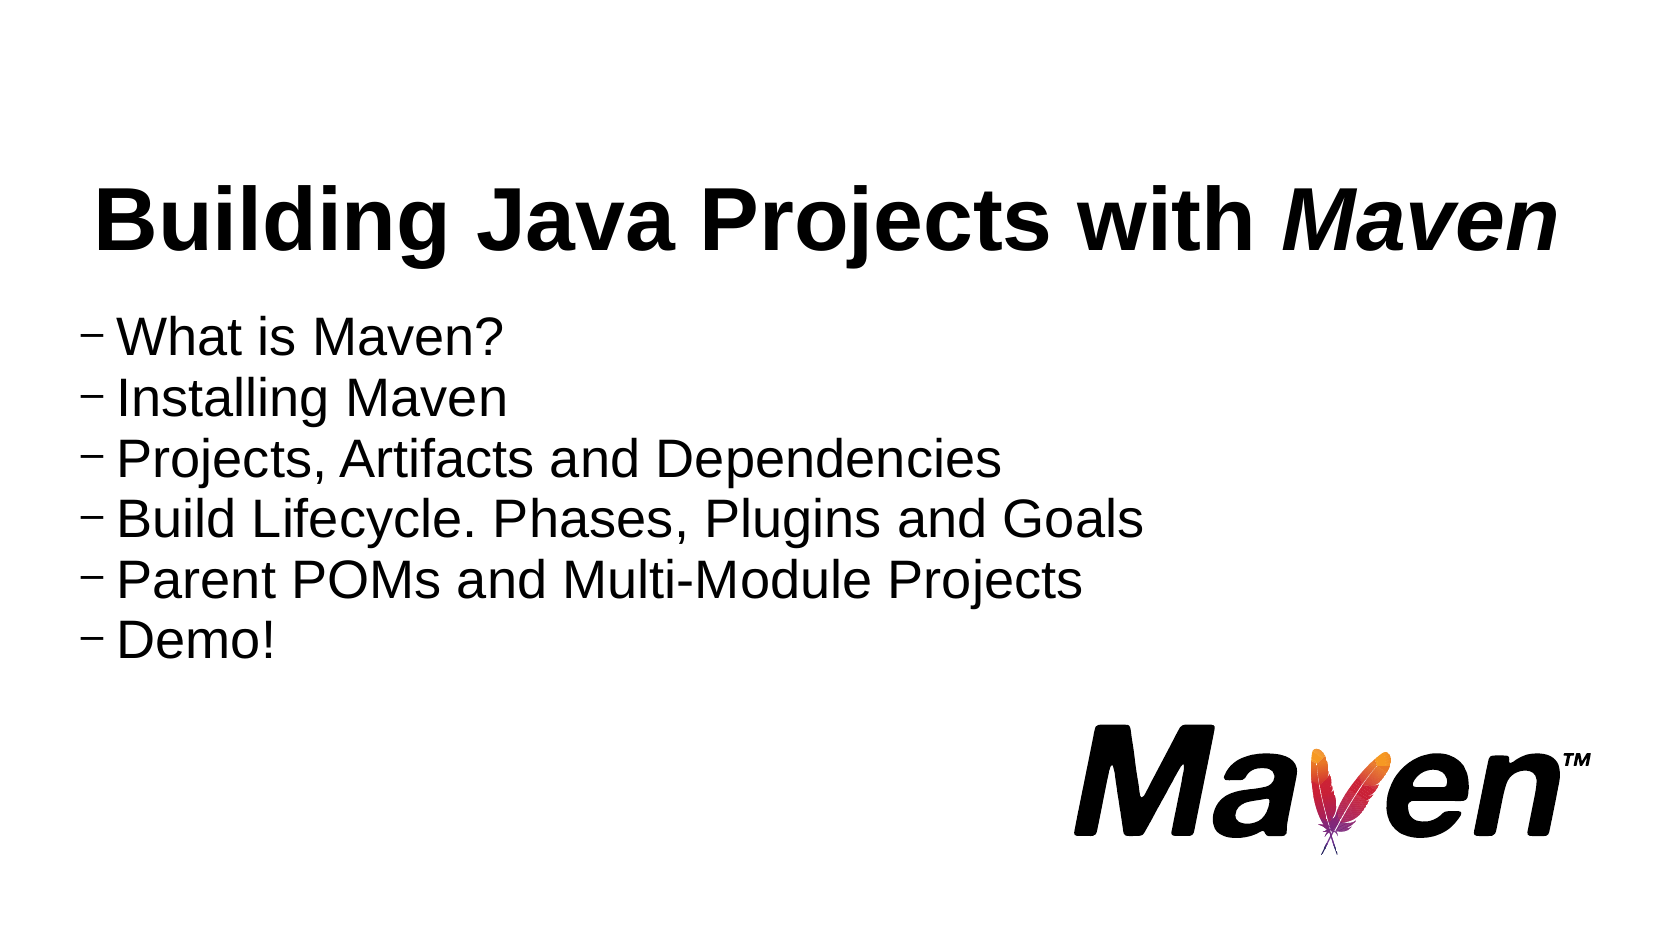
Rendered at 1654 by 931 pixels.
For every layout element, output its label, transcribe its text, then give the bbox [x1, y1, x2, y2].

subtitle What is Maven? Installing Maven Projects, Artifacts and Dependencies Build Lifecycle. Phases, Plugins and Goals Parent POMs and Multi-Module Projects Demo! [80, 306, 1569, 722]
picture [1063, 720, 1595, 855]
title Building Java Projects with Maven [82, 141, 1571, 297]
